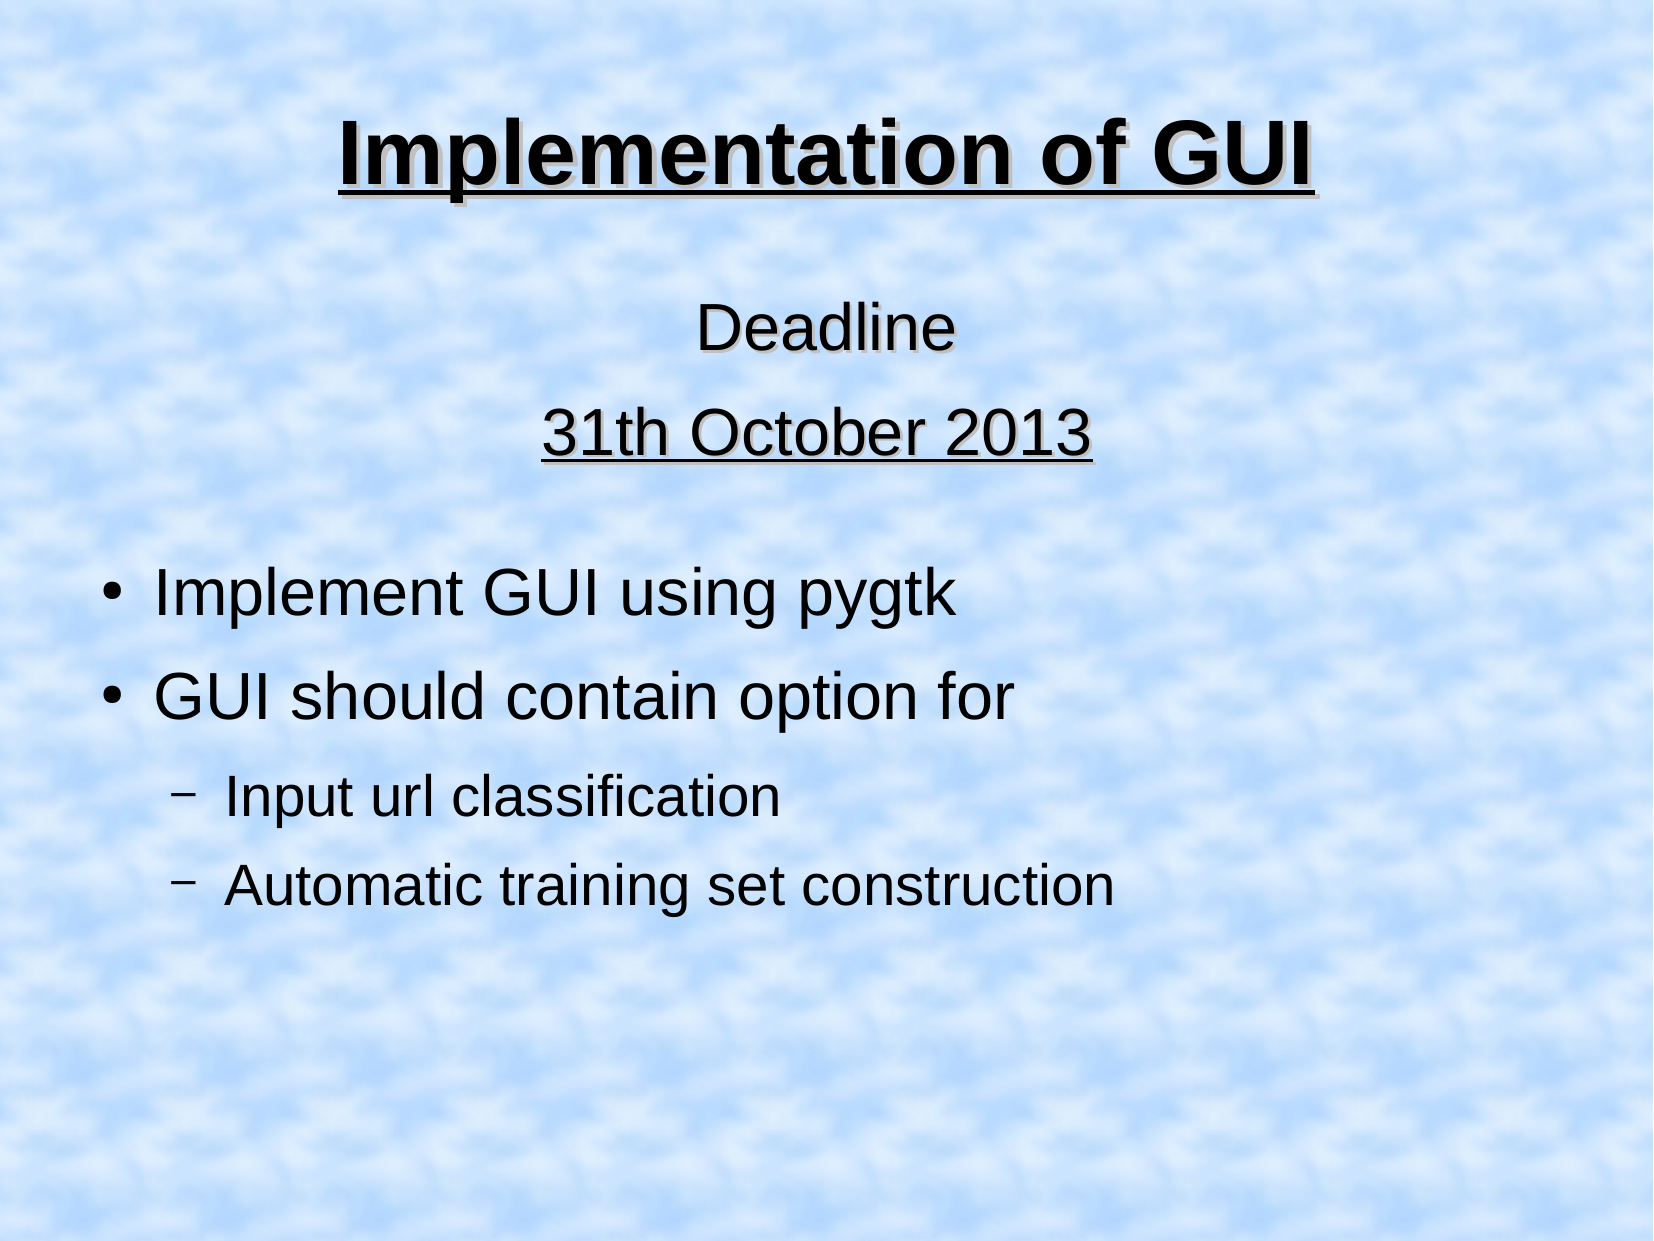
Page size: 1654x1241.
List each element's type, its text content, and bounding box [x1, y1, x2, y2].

title Implementation of GUI [82, 49, 1571, 257]
list Deadline 31th October 2013 [82, 290, 1571, 555]
list Implement GUI using pygtk GUI should contain option for Input url classification Automatic training set construction [82, 555, 1571, 1241]
picture [0, 0, 1654, 1241]
